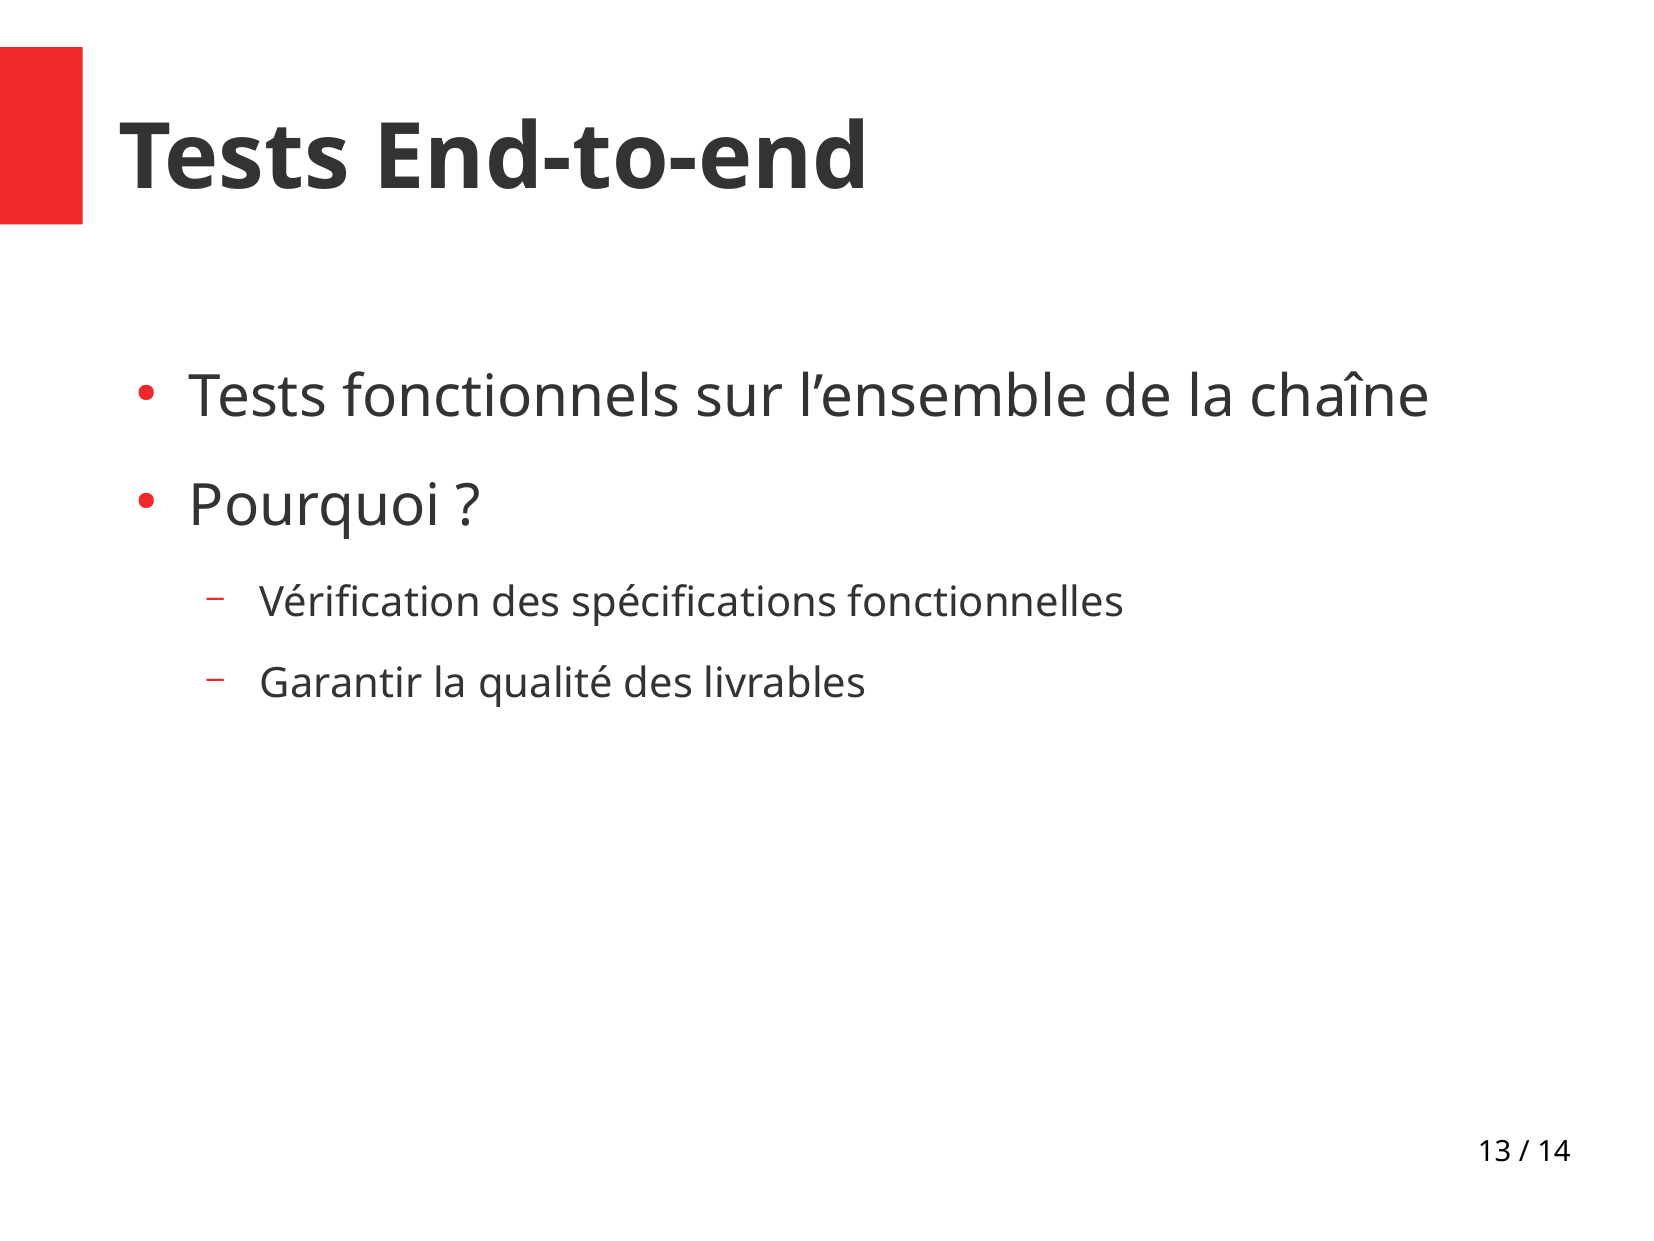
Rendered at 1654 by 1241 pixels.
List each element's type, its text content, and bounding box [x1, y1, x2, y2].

title Tests End-to-end [118, 49, 1571, 257]
list Tests fonctionnels sur l’ensemble de la chaîne Pourquoi ? Vérification des spécifications fonctionnelles Garantir la qualité des livrables [118, 354, 1536, 1074]
